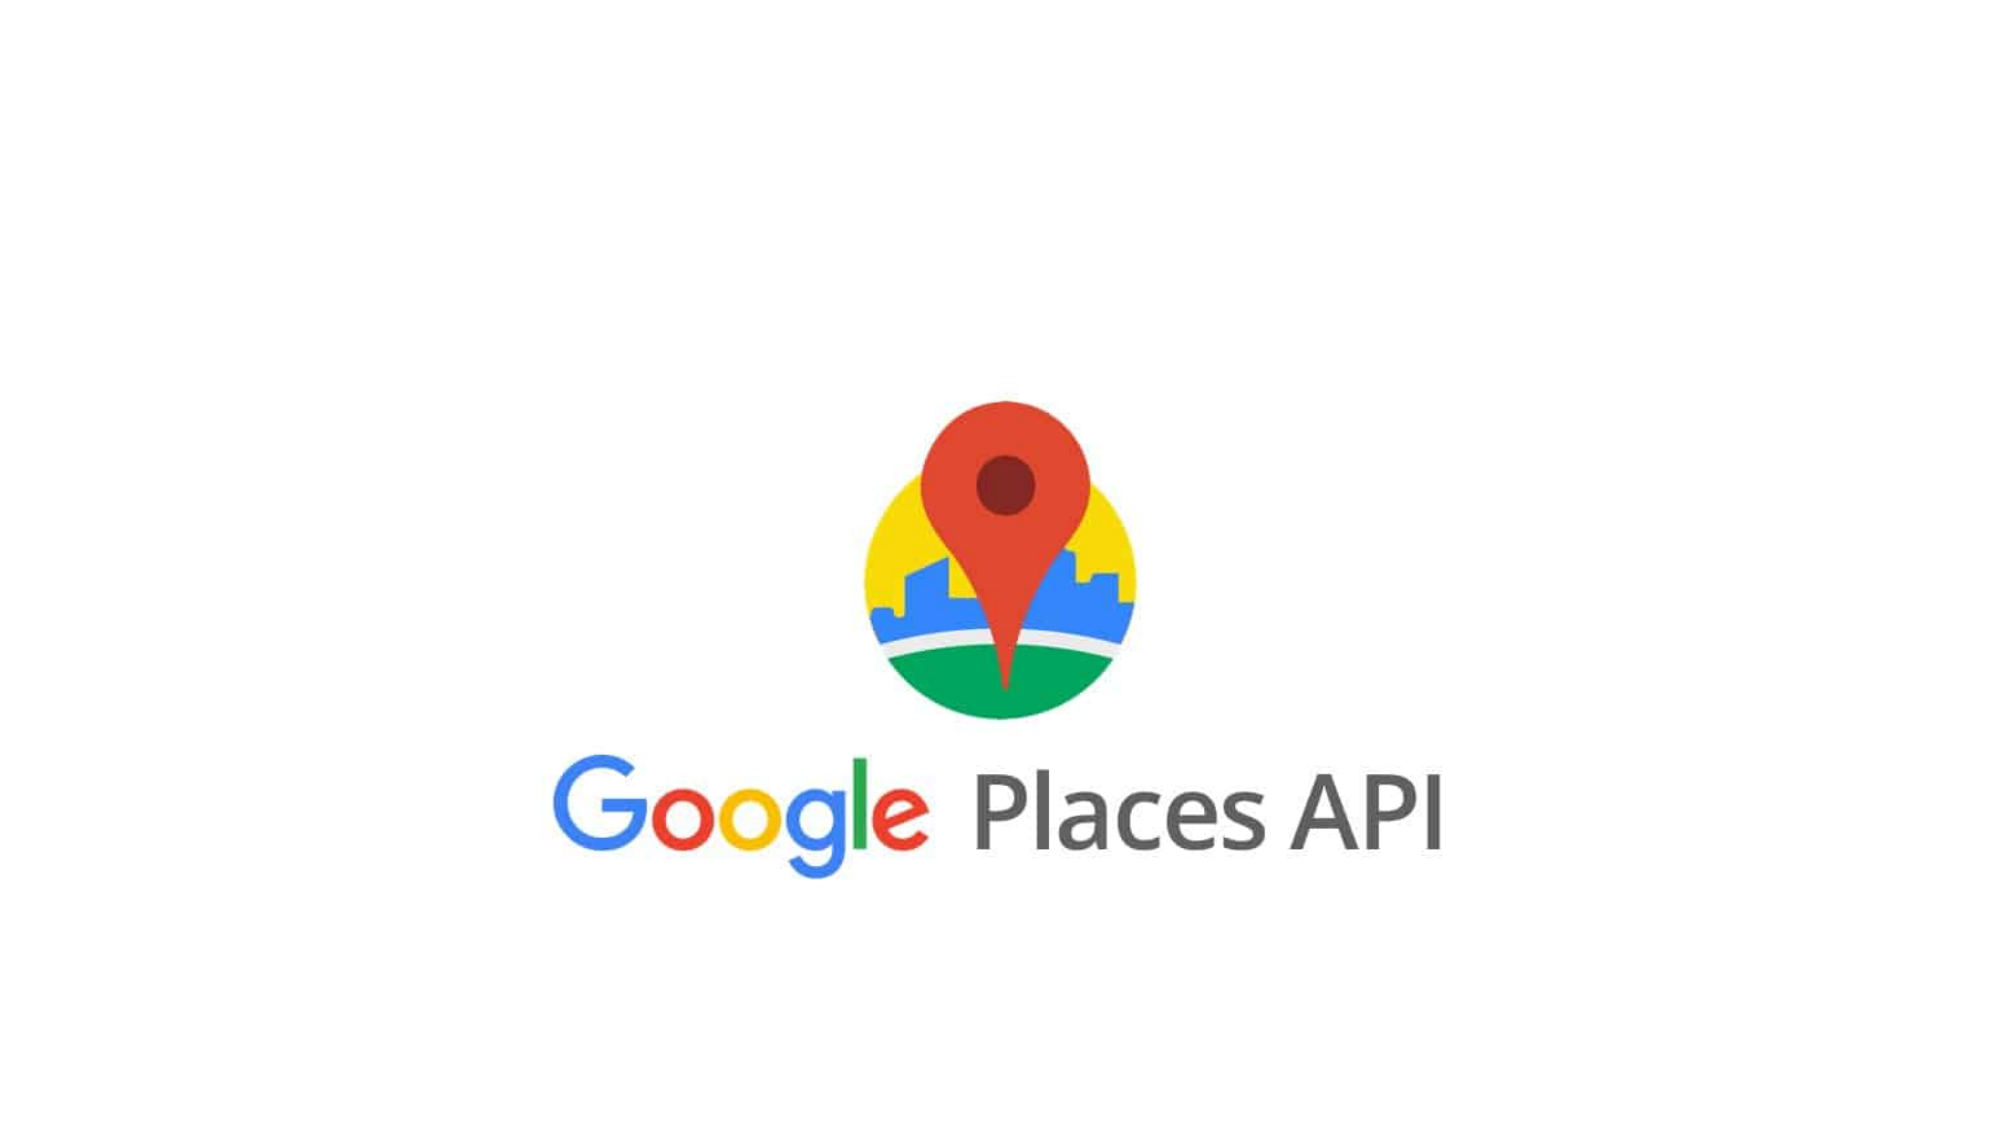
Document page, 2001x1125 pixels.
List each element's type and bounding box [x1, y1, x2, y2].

picture [418, 299, 1582, 1014]
